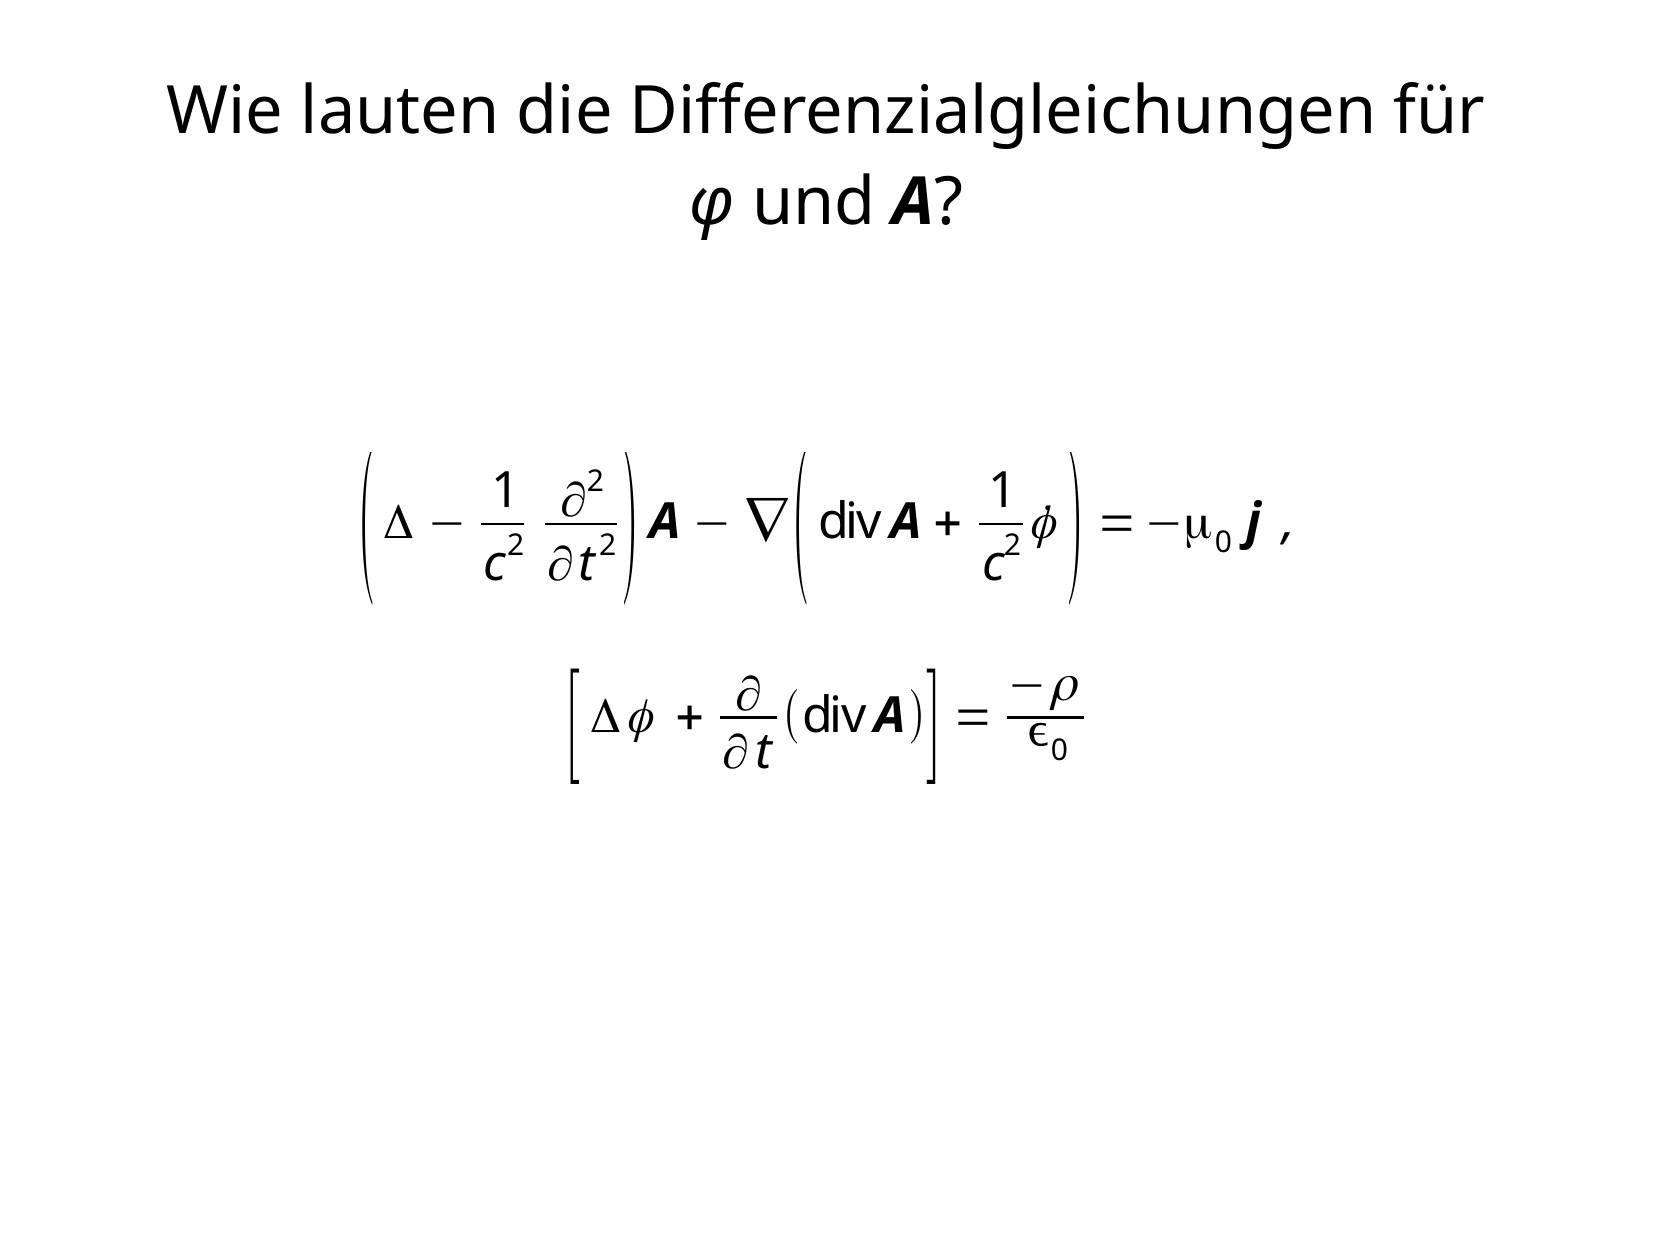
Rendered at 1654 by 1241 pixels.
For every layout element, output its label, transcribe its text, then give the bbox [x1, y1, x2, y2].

title Wie lauten die Differenzialgleichungen für φ und A? [82, 49, 1571, 257]
chart [352, 452, 1302, 788]
